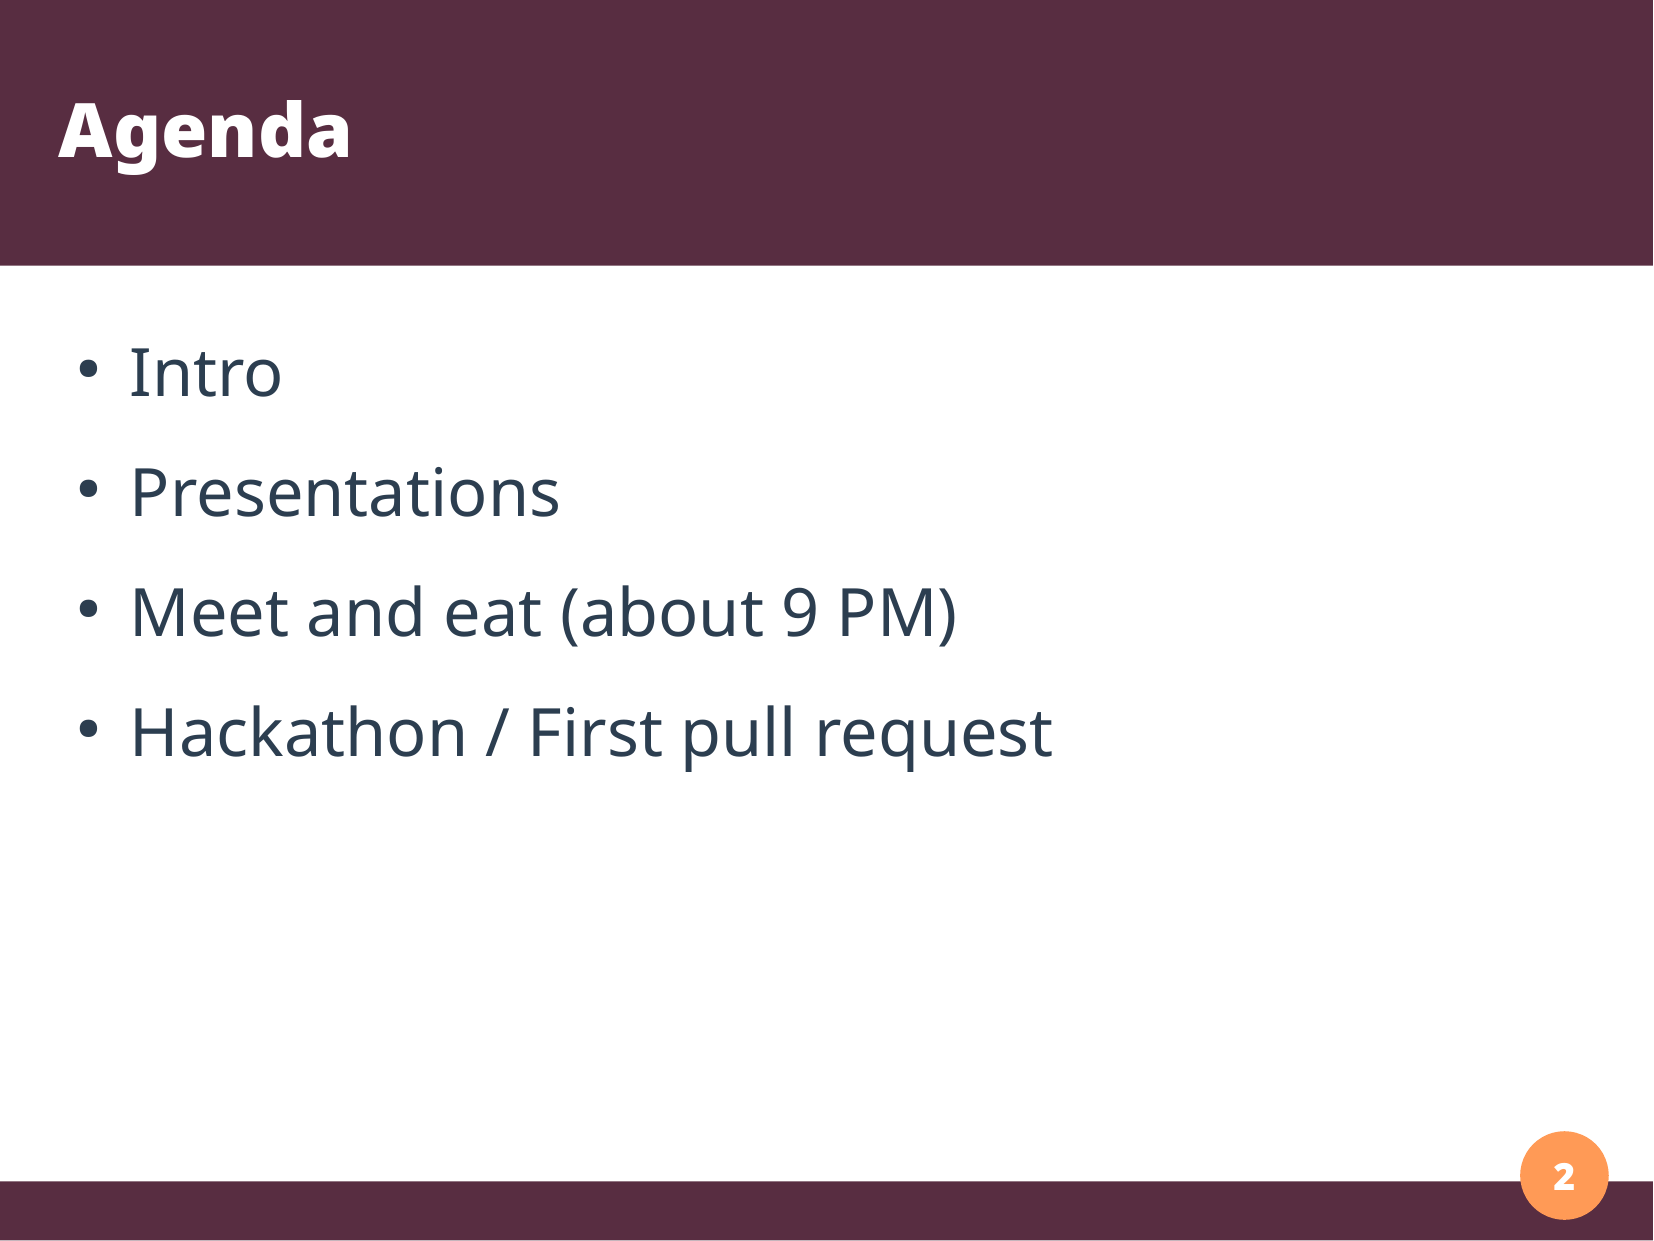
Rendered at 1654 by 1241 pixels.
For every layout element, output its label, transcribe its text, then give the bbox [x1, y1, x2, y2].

title Agenda [58, 49, 1594, 207]
list Intro Presentations Meet and eat (about 9 PM) Hackathon / First pull request [58, 324, 1594, 1152]
